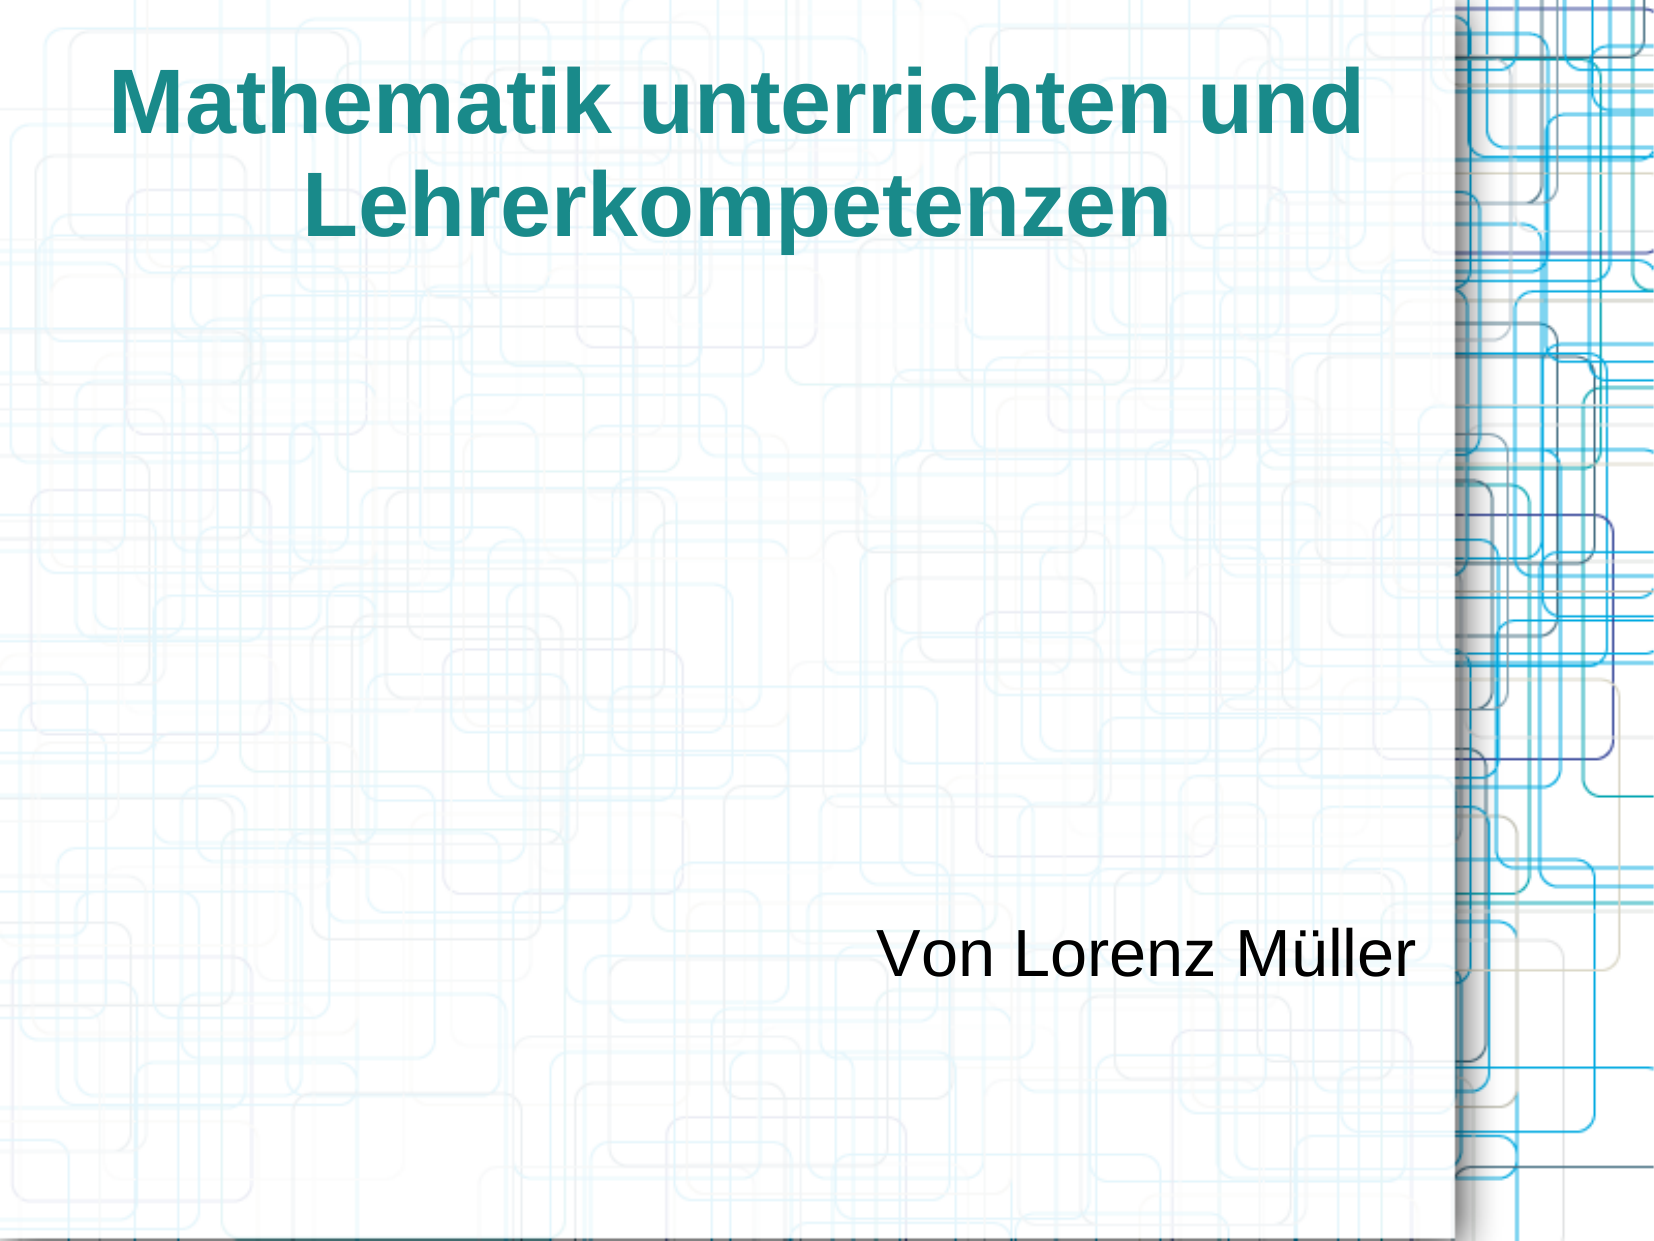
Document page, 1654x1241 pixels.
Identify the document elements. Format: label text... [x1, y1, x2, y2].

list Von Lorenz Müller [82, 290, 1418, 1109]
picture [0, 0, 1654, 1241]
title Mathematik unterrichten und Lehrerkompetenzen [59, 50, 1418, 256]
